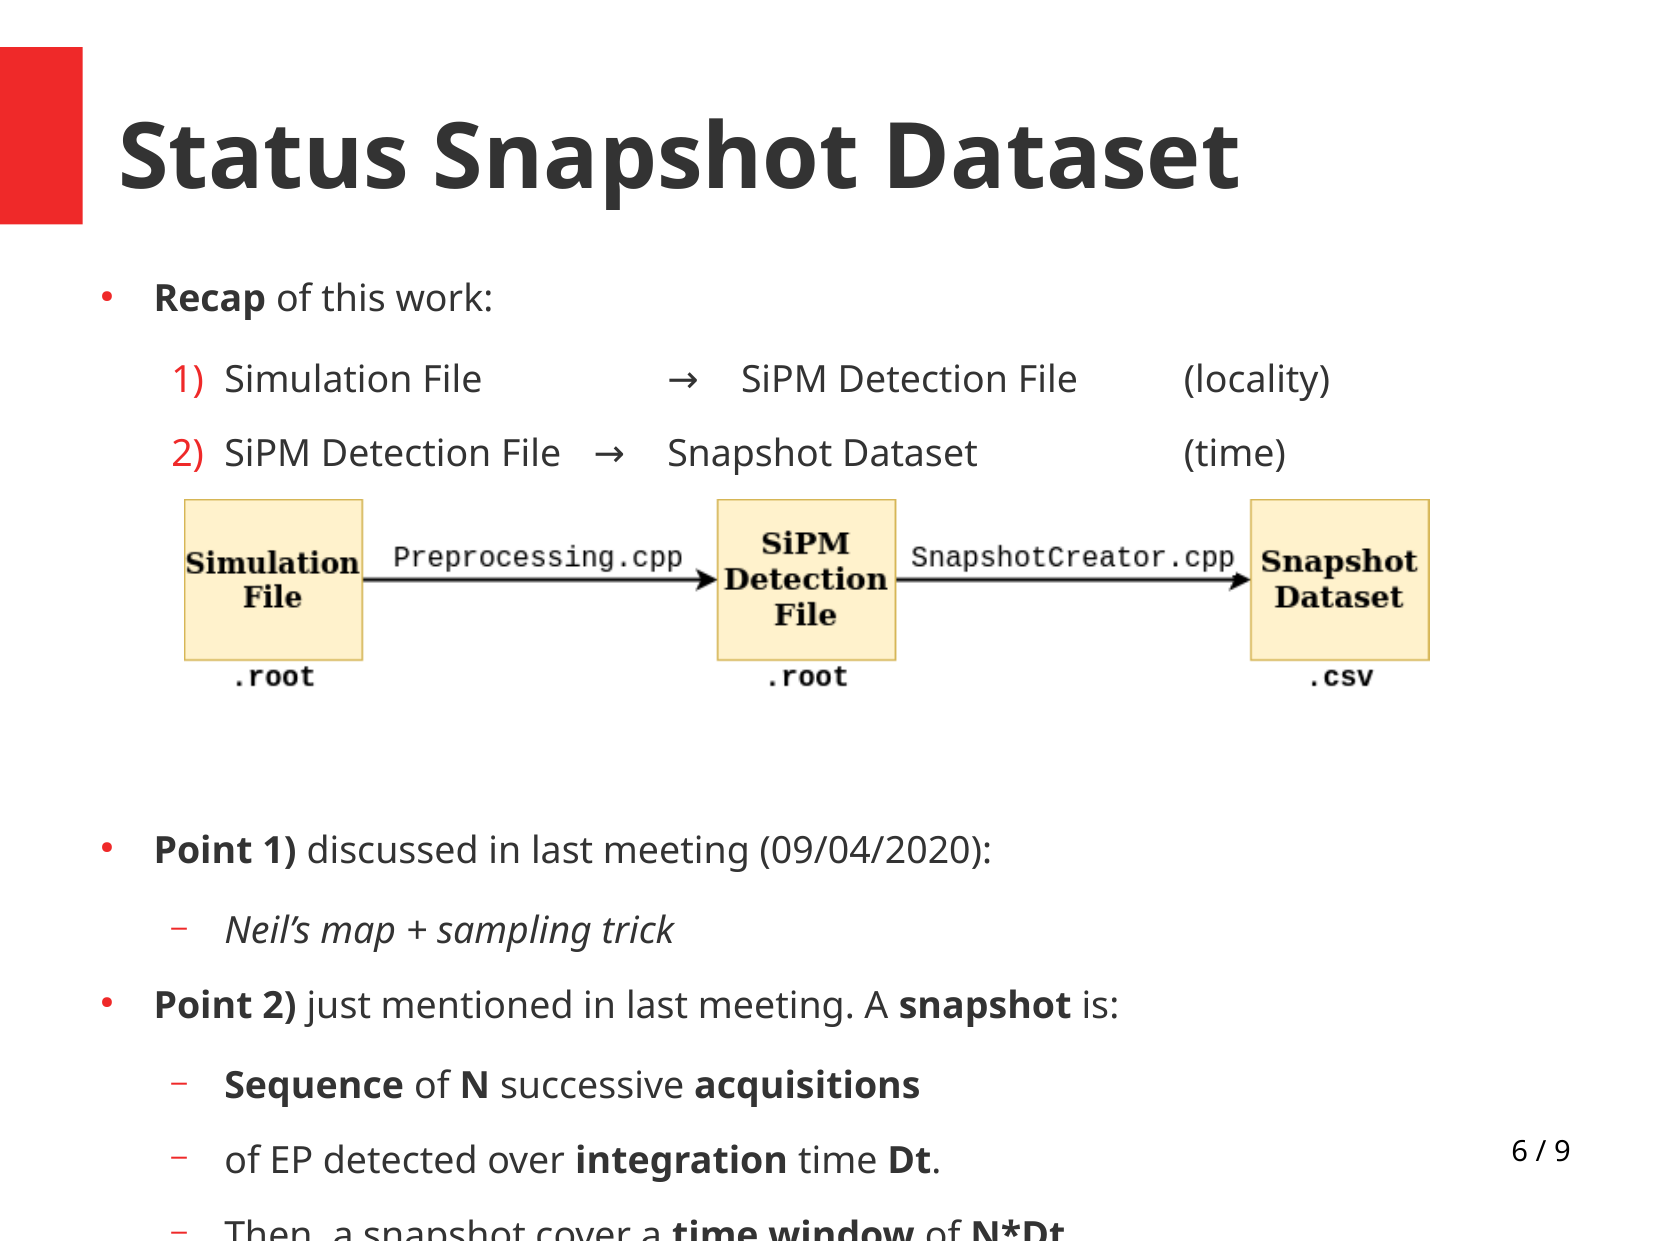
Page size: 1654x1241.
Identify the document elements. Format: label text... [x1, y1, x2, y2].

picture [184, 499, 1430, 697]
title Status Snapshot Dataset [118, 49, 1571, 257]
list Recap of this work: Simulation File → SiPM Detection File (locality) SiPM Detection File → Snapshot Dataset (time) Point 1) discussed in last meeting (09/04/2020): Neil’s map + sampling trick Point 2) just mentioned in last meeting. A snapshot is: Sequence of N successive acquisitions of EP detected over integration time Dt. Then, a snapshot cover a time window of N*Dt [82, 271, 1536, 1170]
